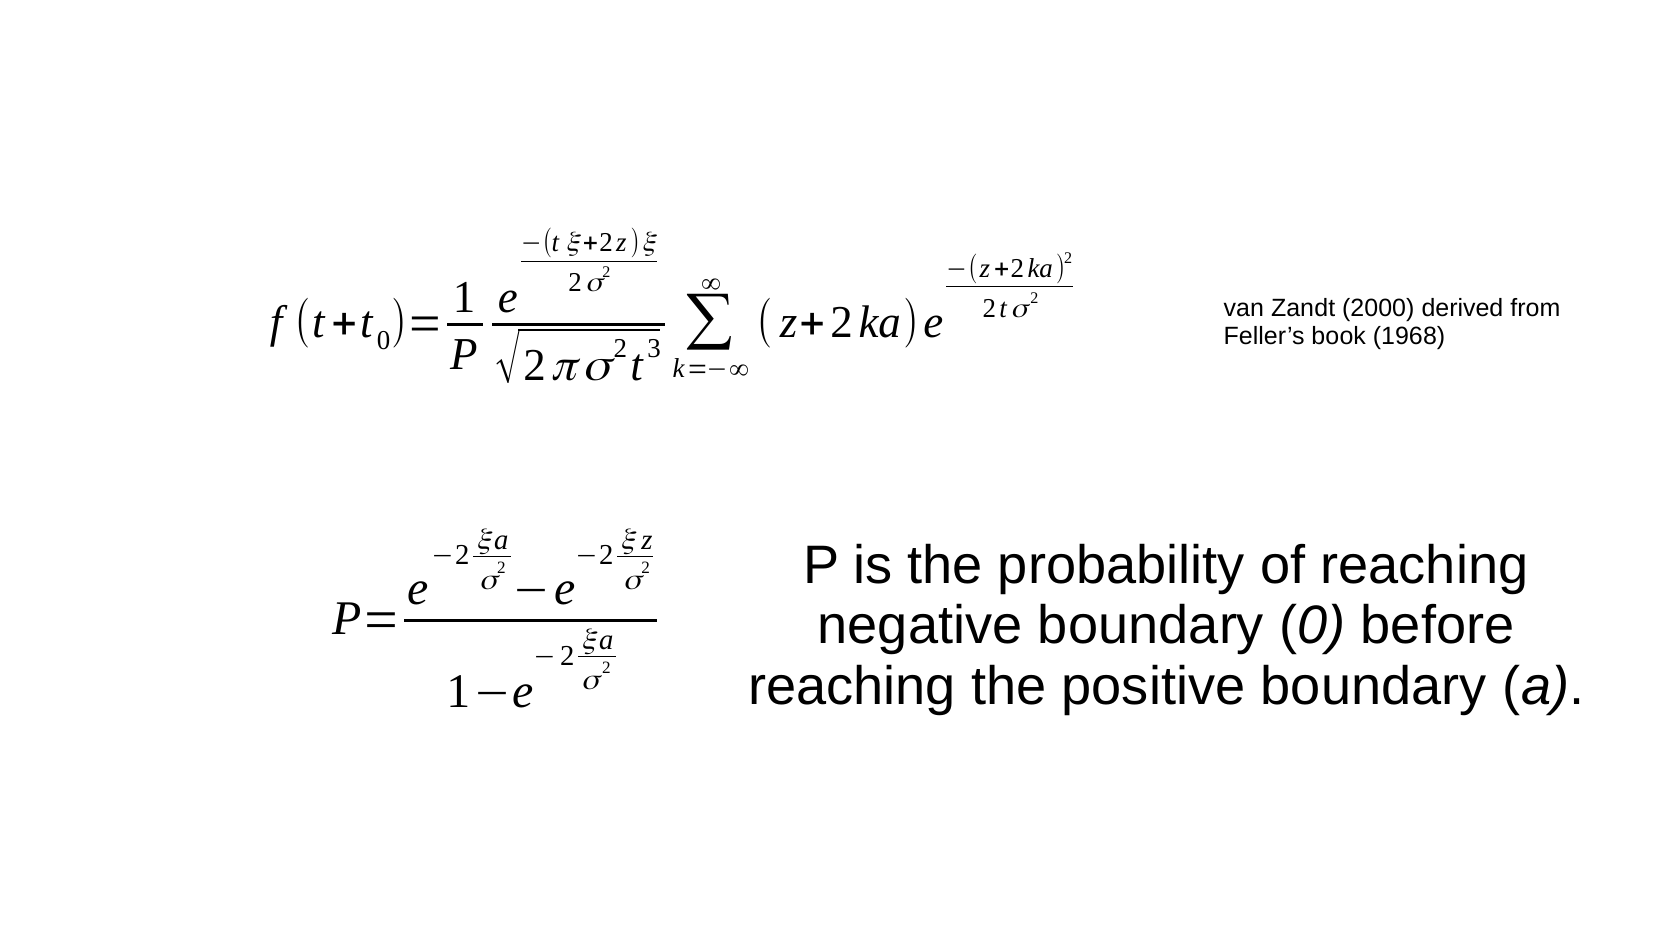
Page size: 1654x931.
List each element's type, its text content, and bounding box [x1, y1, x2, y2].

subtitle P is the probability of reaching negative boundary (0) before reaching the positive boundary (a). [733, 531, 1599, 720]
chart [258, 226, 1086, 390]
text_box van Zandt (2000) derived from Feller’s book (1968) [1208, 286, 1611, 358]
chart [317, 522, 672, 717]
